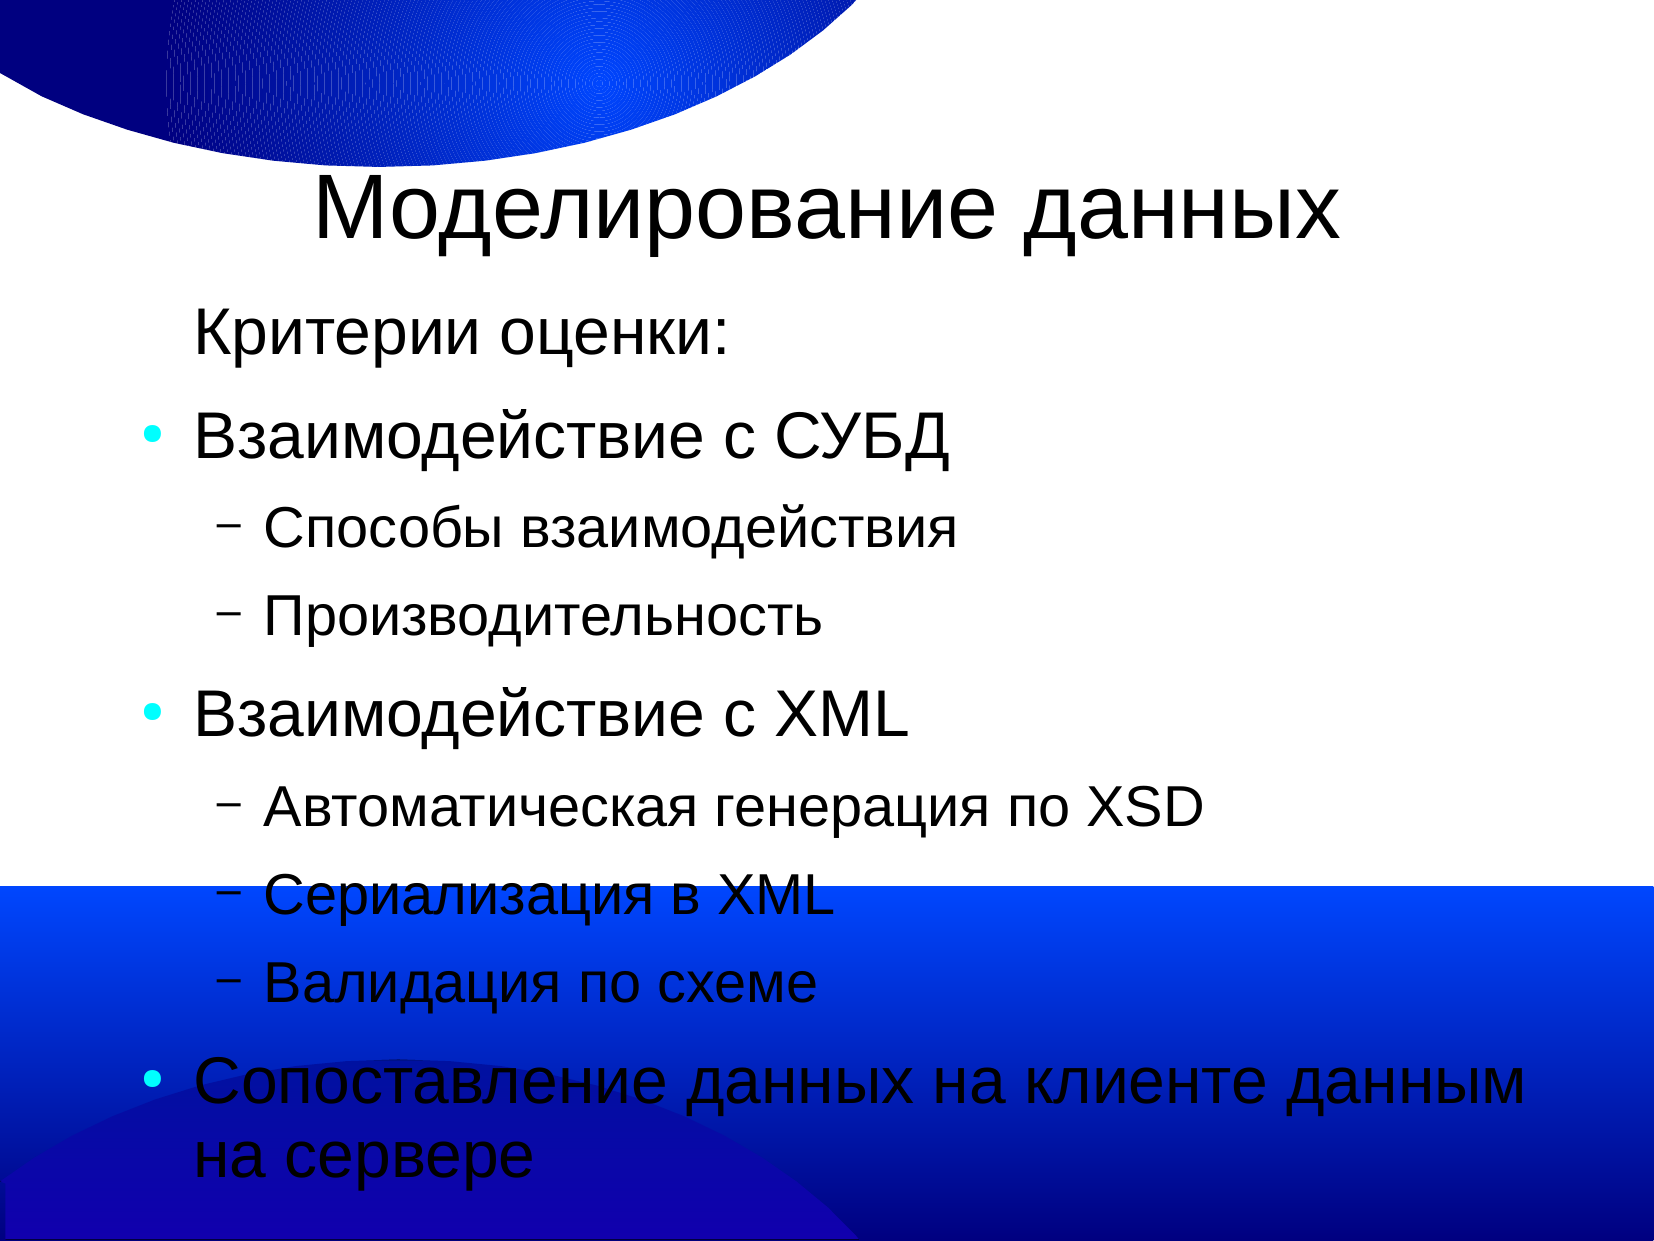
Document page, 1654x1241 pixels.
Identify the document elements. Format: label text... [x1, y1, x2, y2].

list Критерии оценки: Взаимодействие с СУБД Способы взаимодействия Производительность Взаимодействие с XML Автоматическая генерация по XSD Сериализация в XML Валидация по схеме Сопоставление данных на клиенте данным на сервере [123, 295, 1536, 1195]
title Моделирование данных [121, 102, 1534, 311]
